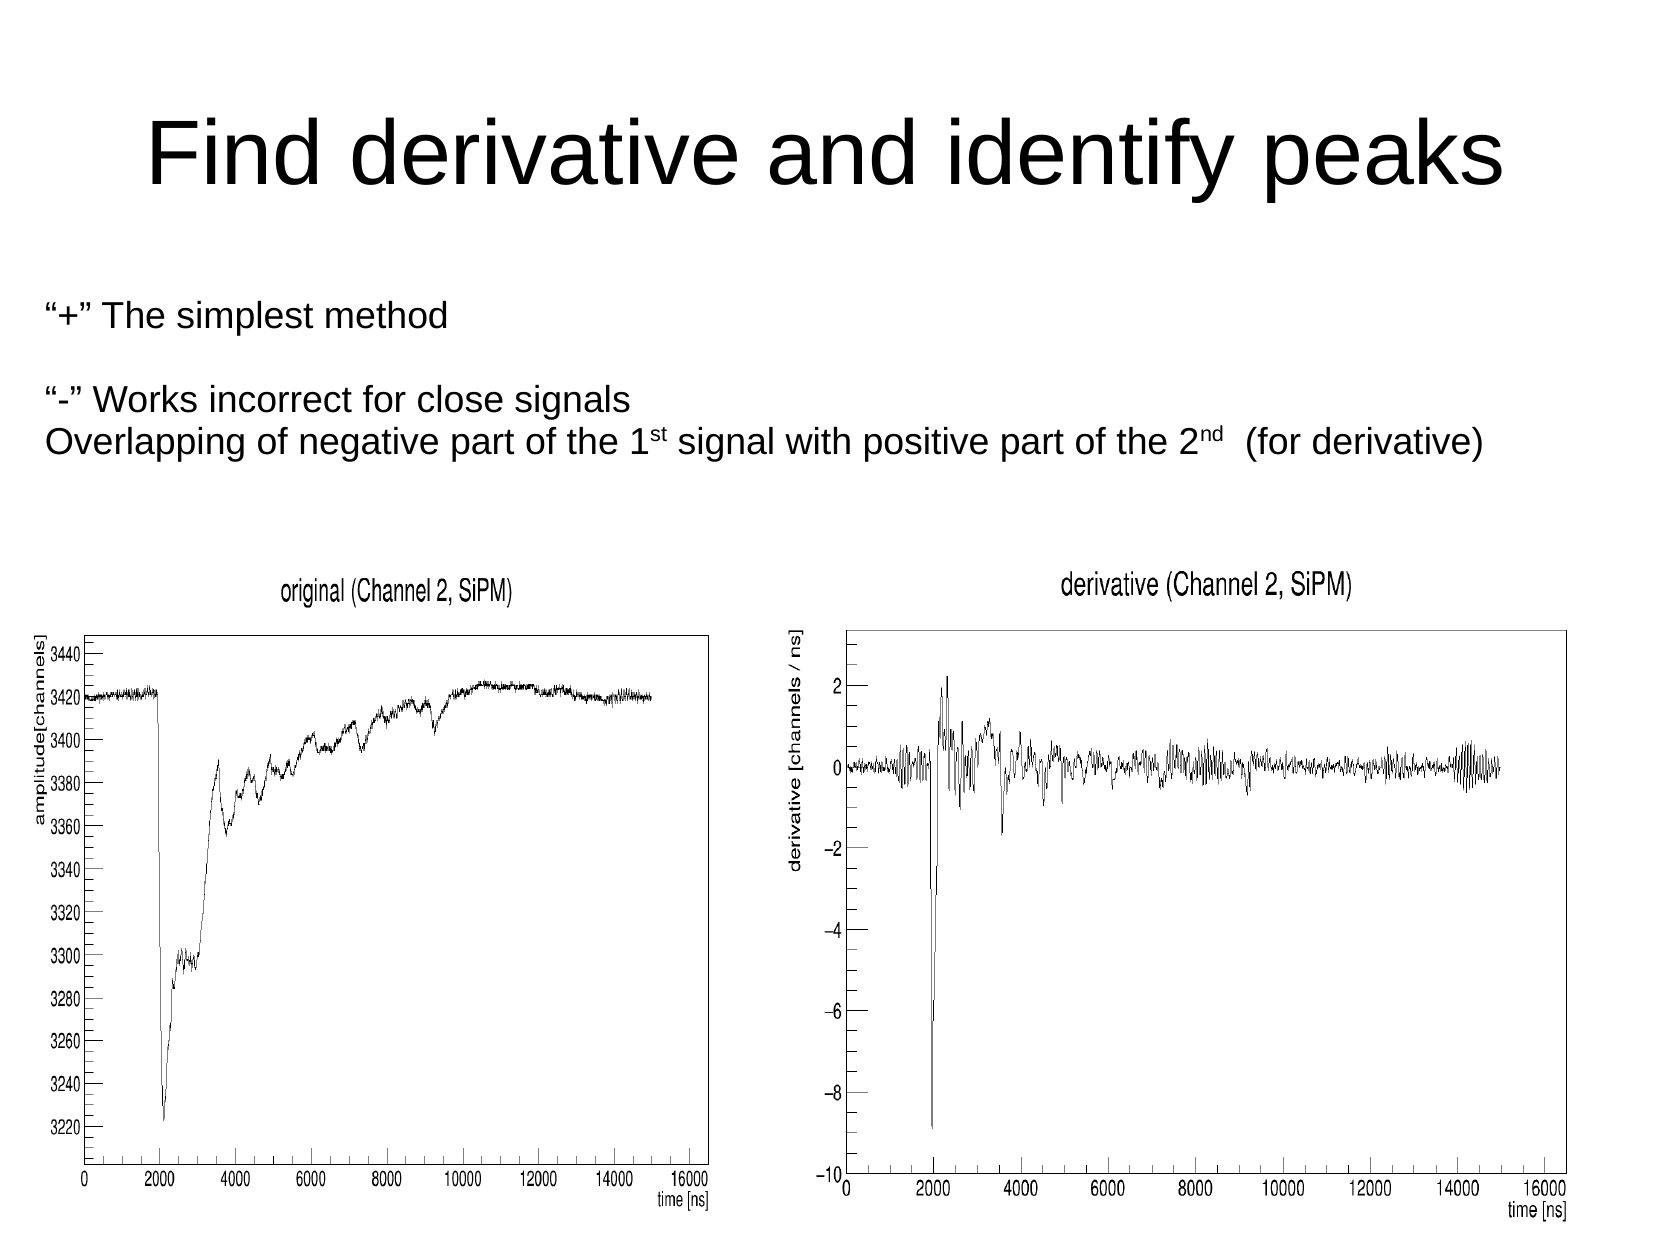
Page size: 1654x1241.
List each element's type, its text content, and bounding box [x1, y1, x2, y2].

text_box “+” The simplest method “-” Works incorrect for close signals Overlapping of negative part of the 1st signal with positive part of the 2nd (for derivative) [30, 287, 1621, 487]
picture [6, 562, 1654, 1241]
title Find derivative and identify peaks [82, 49, 1571, 257]
